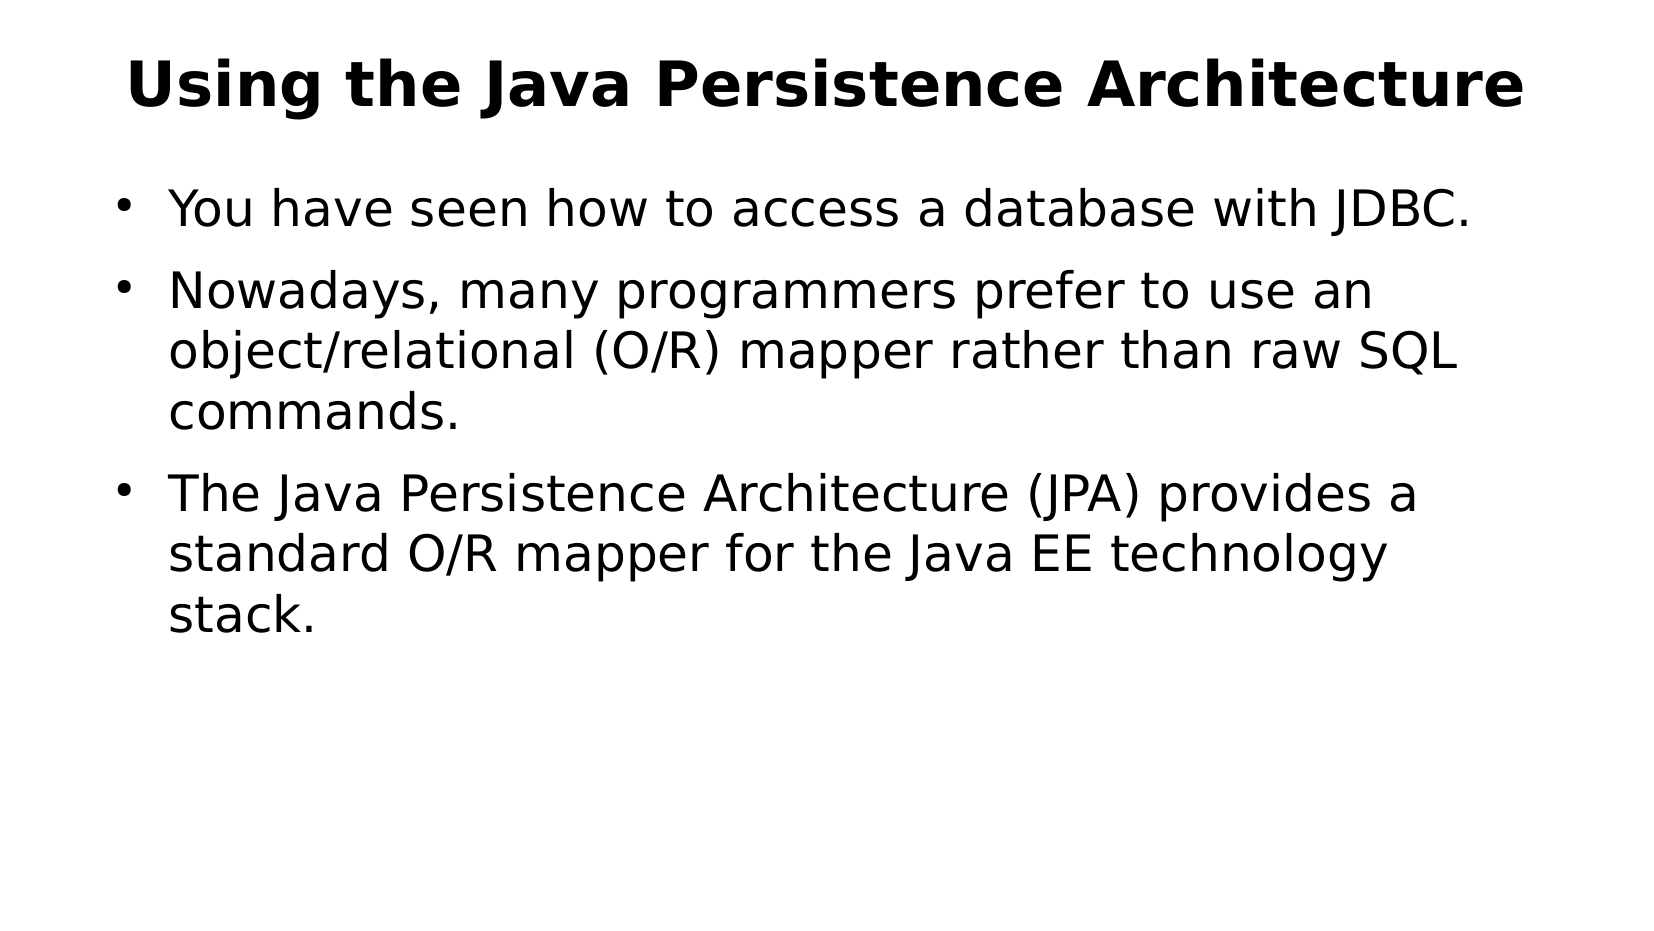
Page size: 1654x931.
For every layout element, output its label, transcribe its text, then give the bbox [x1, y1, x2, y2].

list You have seen how to access a database with JDBC. Nowadays, many programmers prefer to use an object/relational (O/R) mapper rather than raw SQL commands. The Java Persistence Architecture (JPA) provides a standard O/R mapper for the Java EE technology stack. [82, 168, 1538, 889]
title Using the Java Persistence Architecture [82, 36, 1571, 147]
